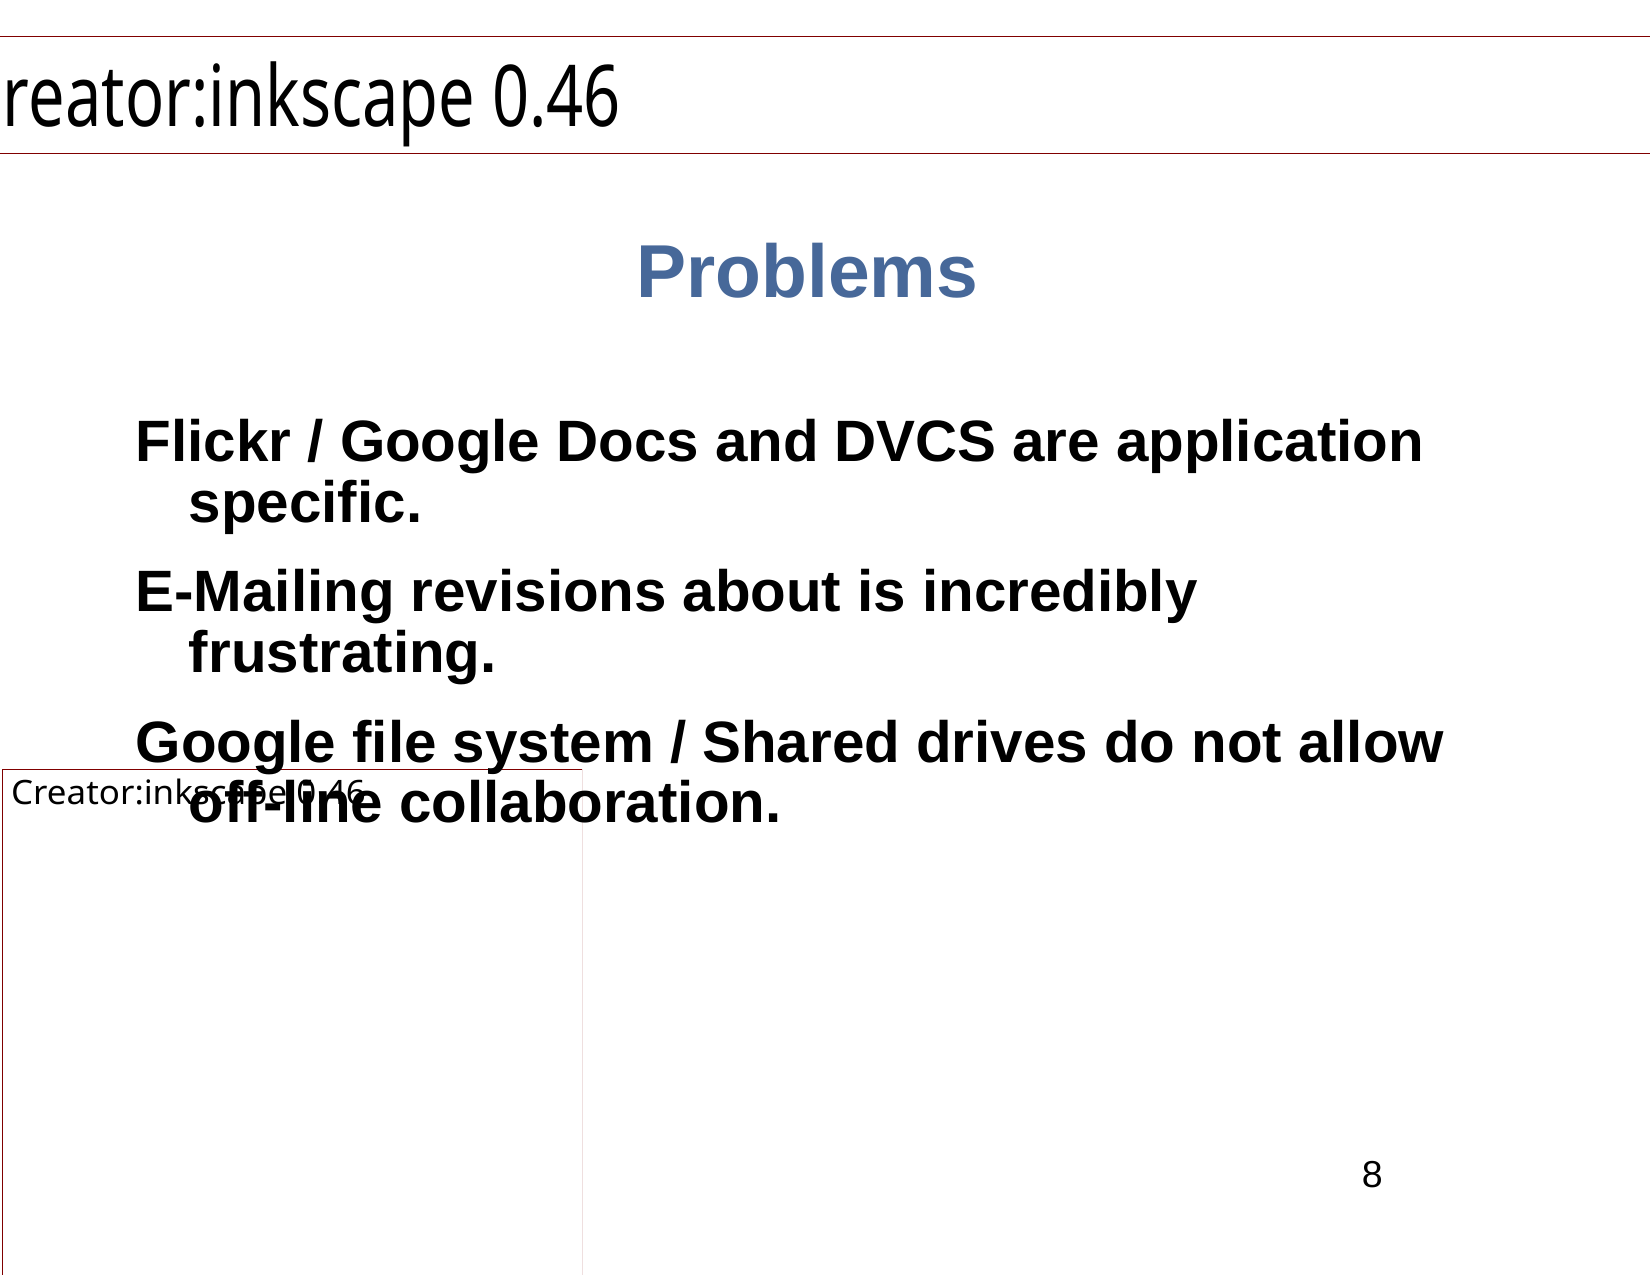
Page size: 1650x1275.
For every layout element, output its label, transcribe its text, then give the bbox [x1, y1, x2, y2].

list Flickr / Google Docs and DVCS are application specific. E-Mailing revisions about is incredibly frustrating. Google file system / Shared drives do not allow off-line collaboration. [118, 413, 1498, 1126]
title Problems [118, 177, 1498, 371]
